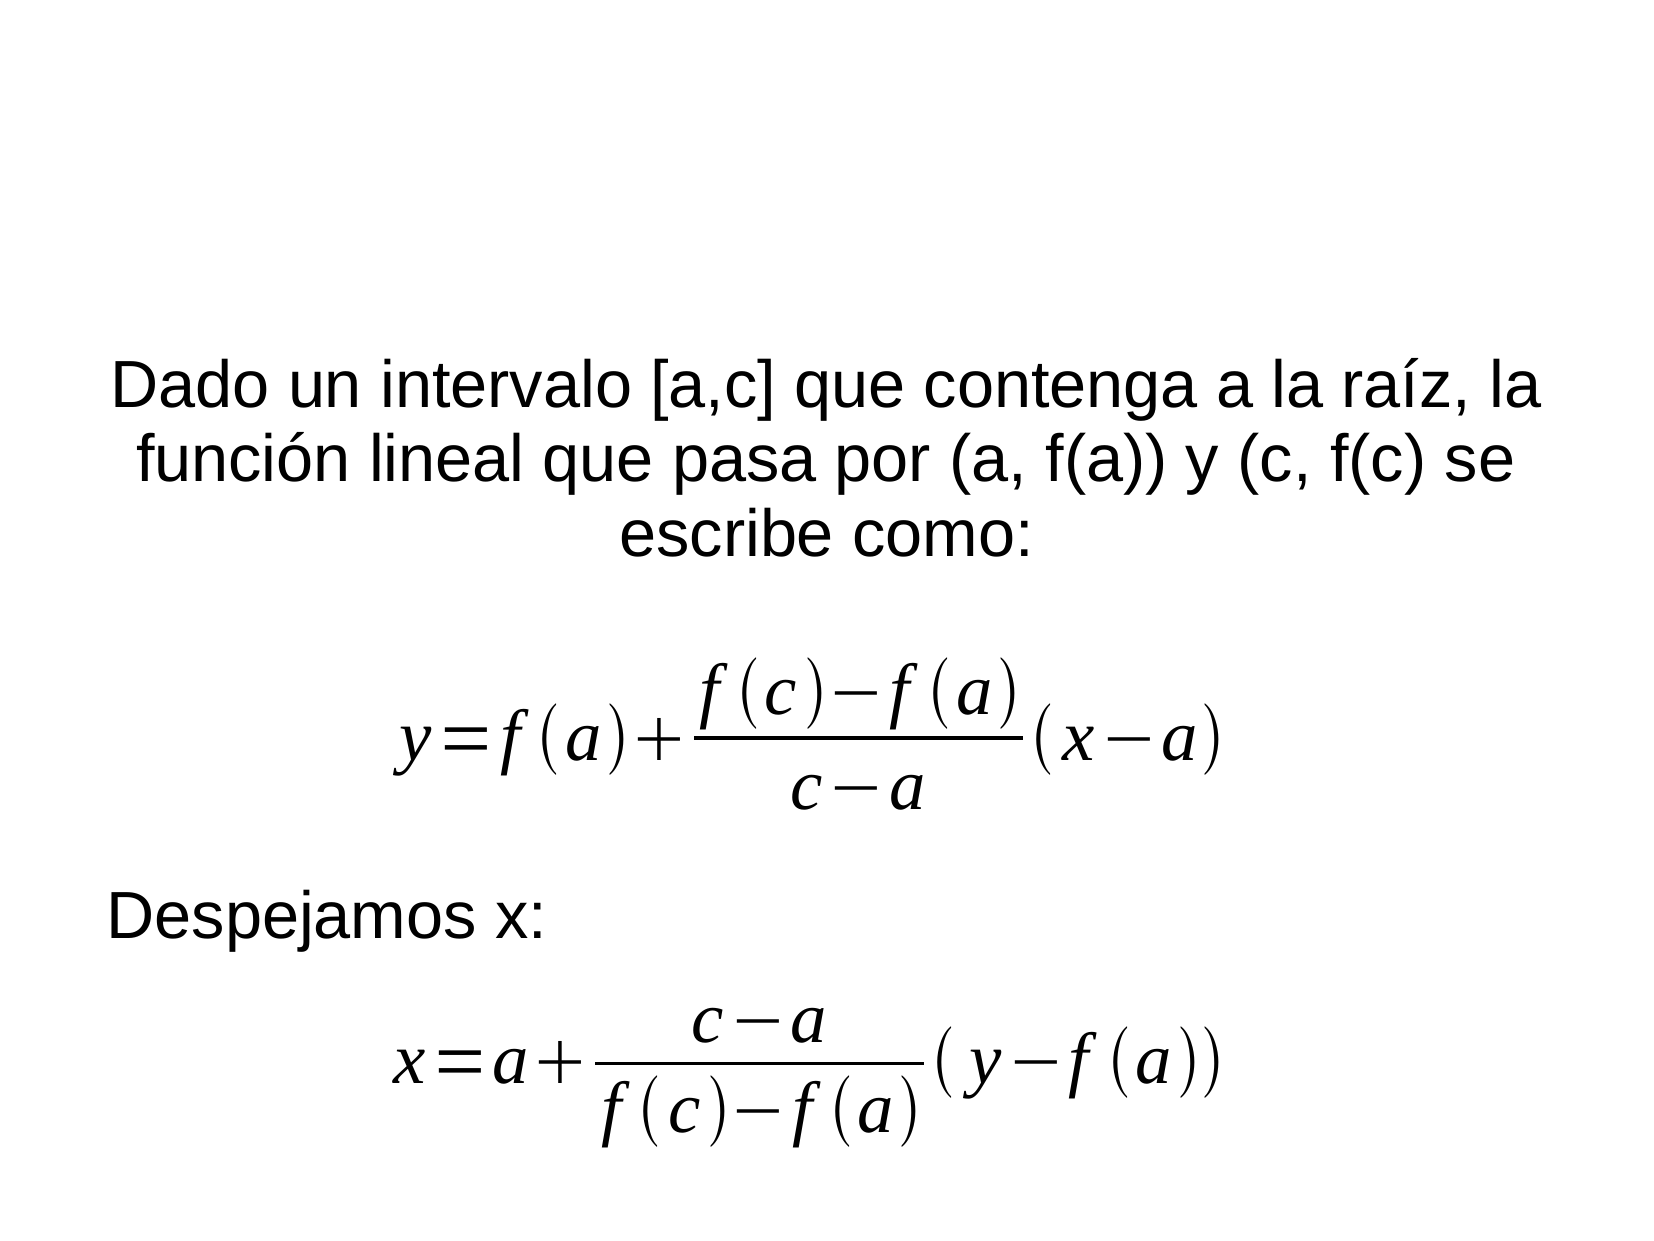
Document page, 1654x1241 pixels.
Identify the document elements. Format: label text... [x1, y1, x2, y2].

chart [383, 976, 1231, 1152]
subtitle Dado un intervalo [a,c] que contenga a la raíz, la función lineal que pasa por (a, f(a)) y (c, f(c) se escribe como: [82, 297, 1571, 621]
chart [383, 649, 1231, 825]
text_box Despejamos x: [106, 856, 1595, 975]
